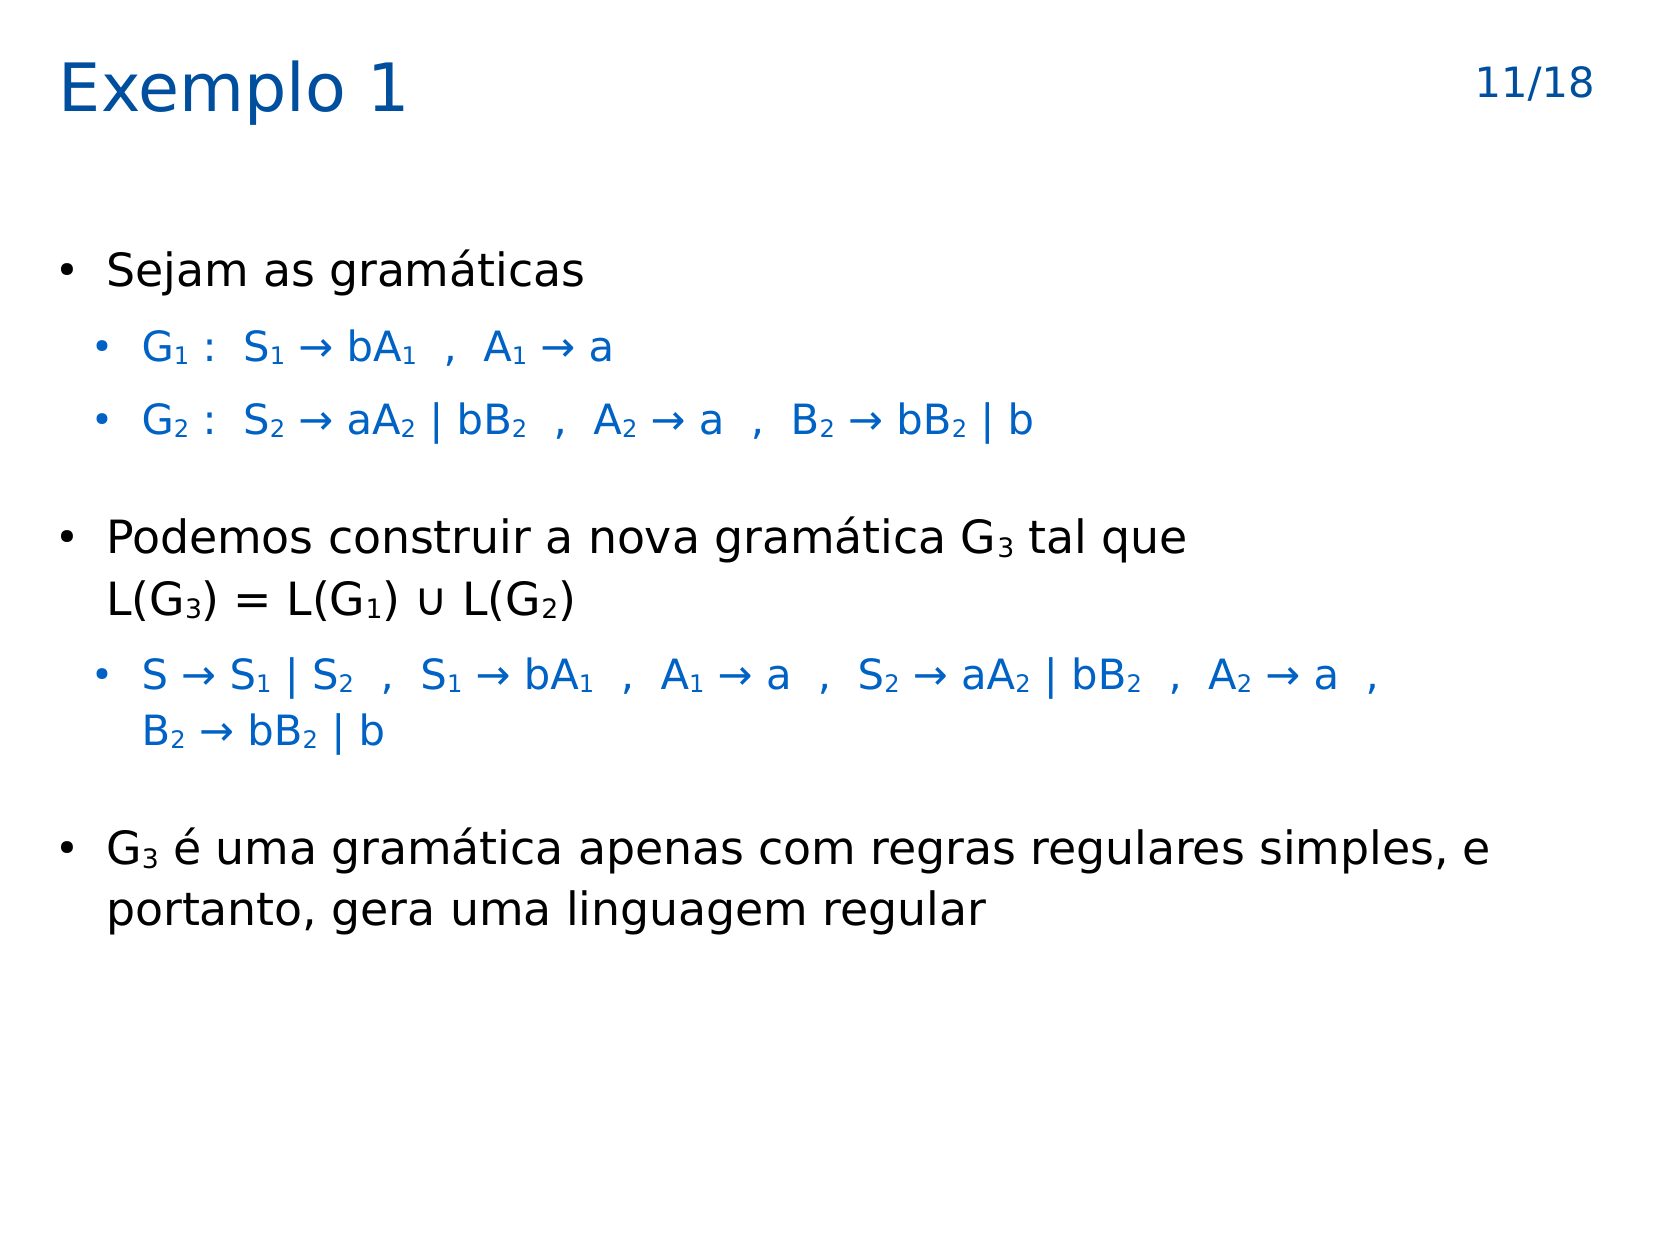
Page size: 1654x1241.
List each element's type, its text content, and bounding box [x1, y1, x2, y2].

title Exemplo 1 [59, 29, 1625, 148]
list Sejam as gramáticas G1 : S1 → bA1 , A1 → a G2 : S2 → aA2 | bB2 , A2 → a , B2 → bB2 | b Podemos construir a nova gramática G3 tal que L(G3) = L(G1) ∪ L(G2) S → S1 | S2 , S1 → bA1 , A1 → a , S2 → aA2 | bB2 , A2 → a , B2 → bB2 | b G3 é uma gramática apenas com regras regulares simples, e portanto, gera uma linguagem regular [59, 236, 1595, 1211]
